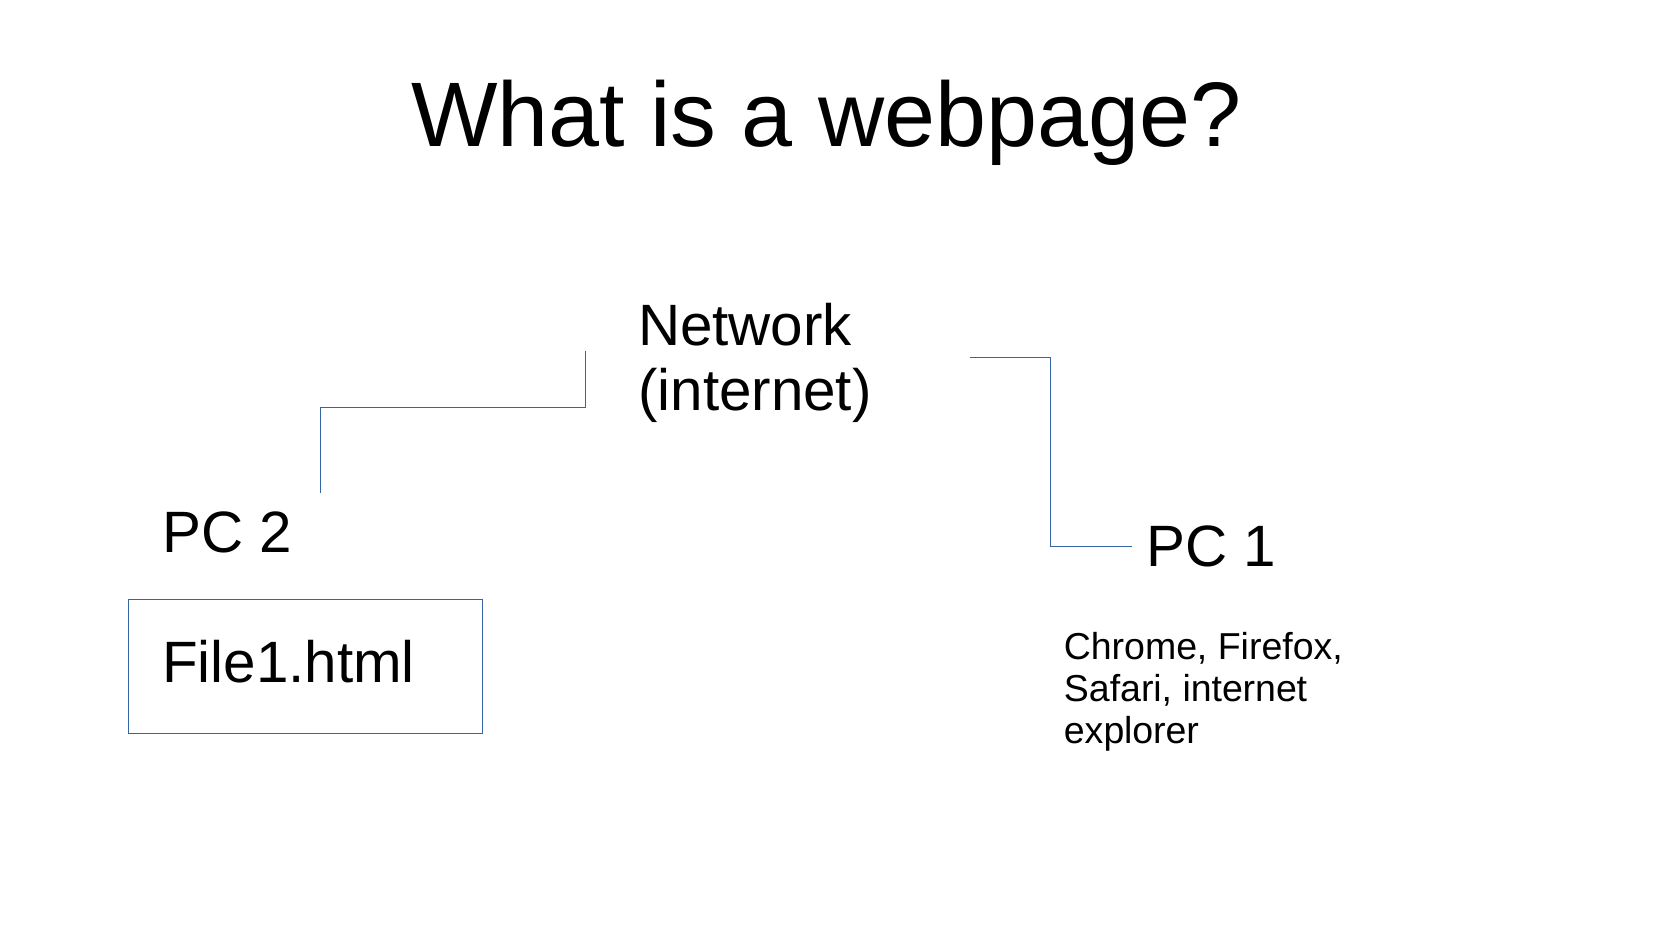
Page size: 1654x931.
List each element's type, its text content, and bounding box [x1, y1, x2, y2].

text_box Chrome, Firefox, Safari, internet explorer [1049, 618, 1412, 759]
text_box Network (internet) [623, 285, 971, 430]
title What is a webpage? [82, 37, 1571, 193]
text_box PC 2 File1.html [147, 600, 482, 733]
text_box PC 2 File1.html [147, 492, 495, 767]
text_box PC 1 [1131, 506, 1479, 587]
